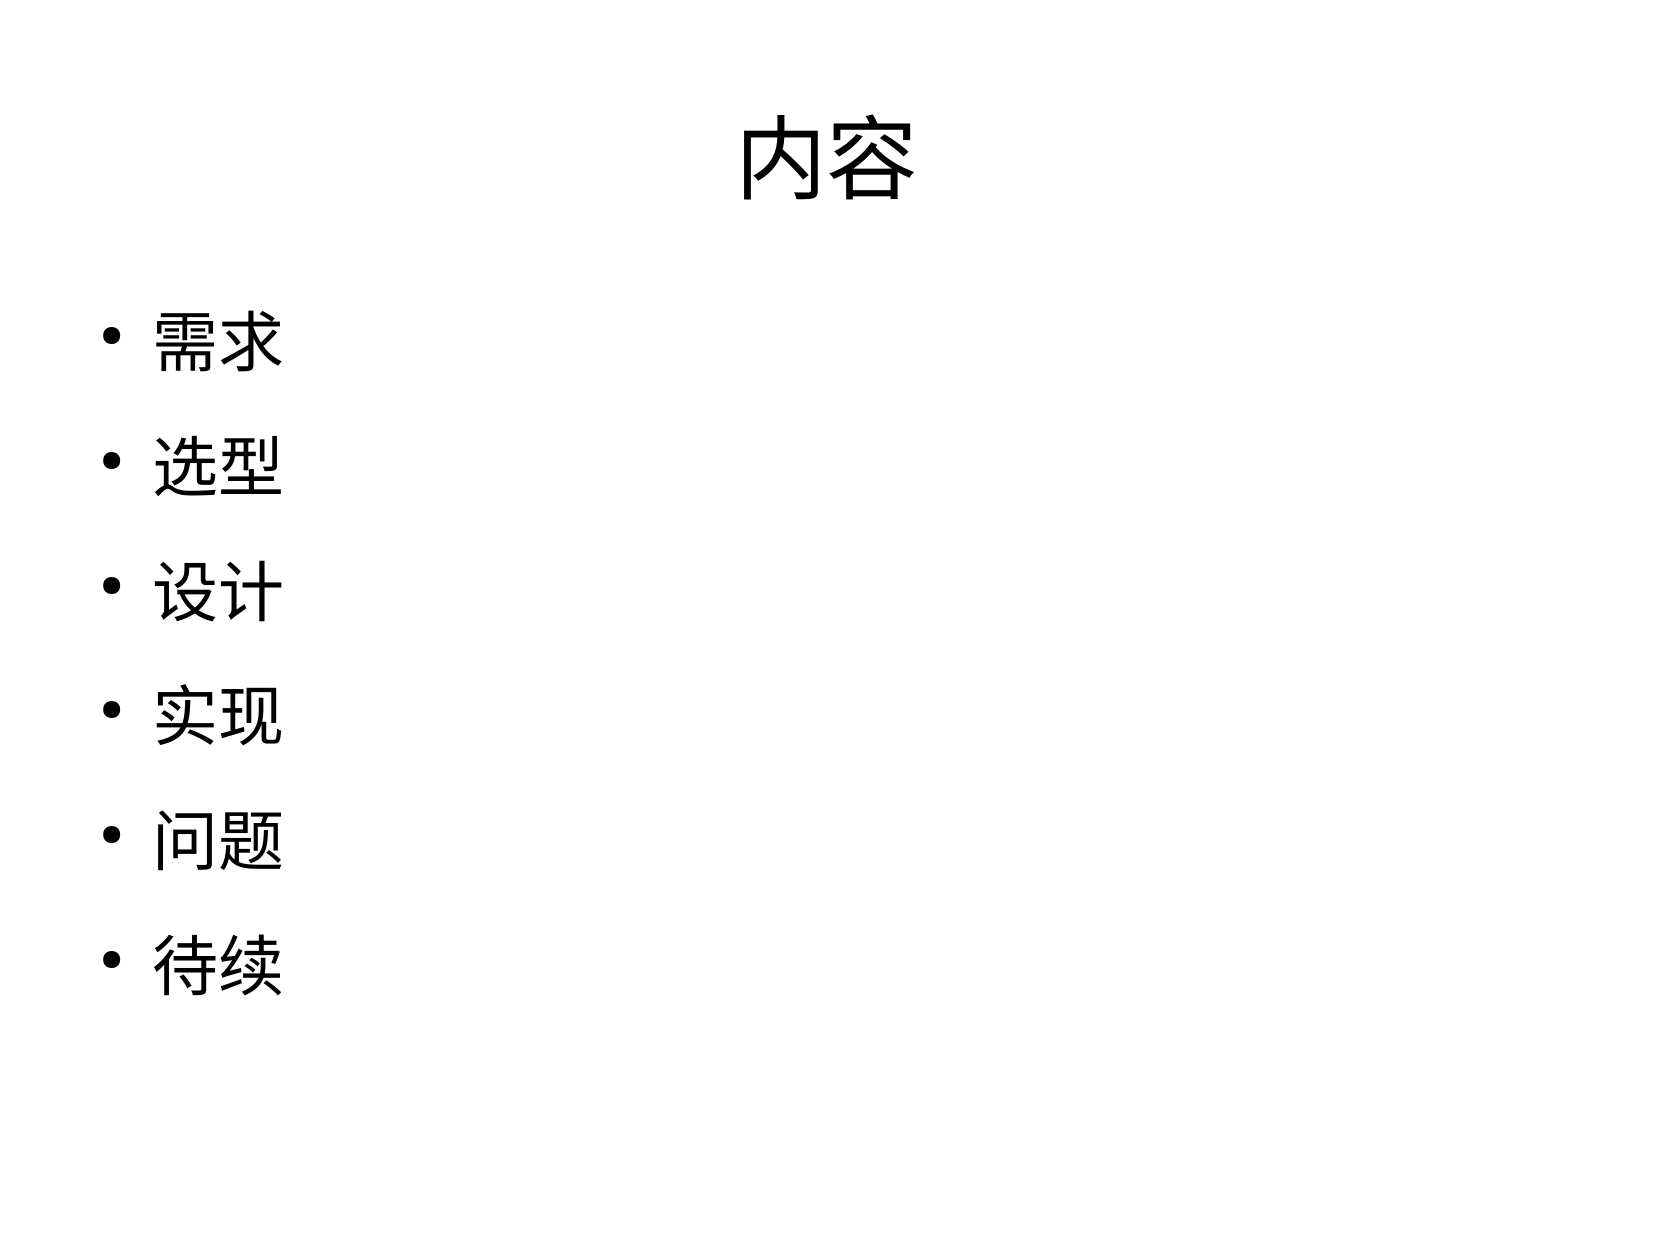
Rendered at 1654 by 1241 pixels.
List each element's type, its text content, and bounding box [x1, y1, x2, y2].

list 需求 选型 设计 实现 问题 待续 [82, 290, 1571, 1010]
title 内容 [82, 49, 1571, 257]
